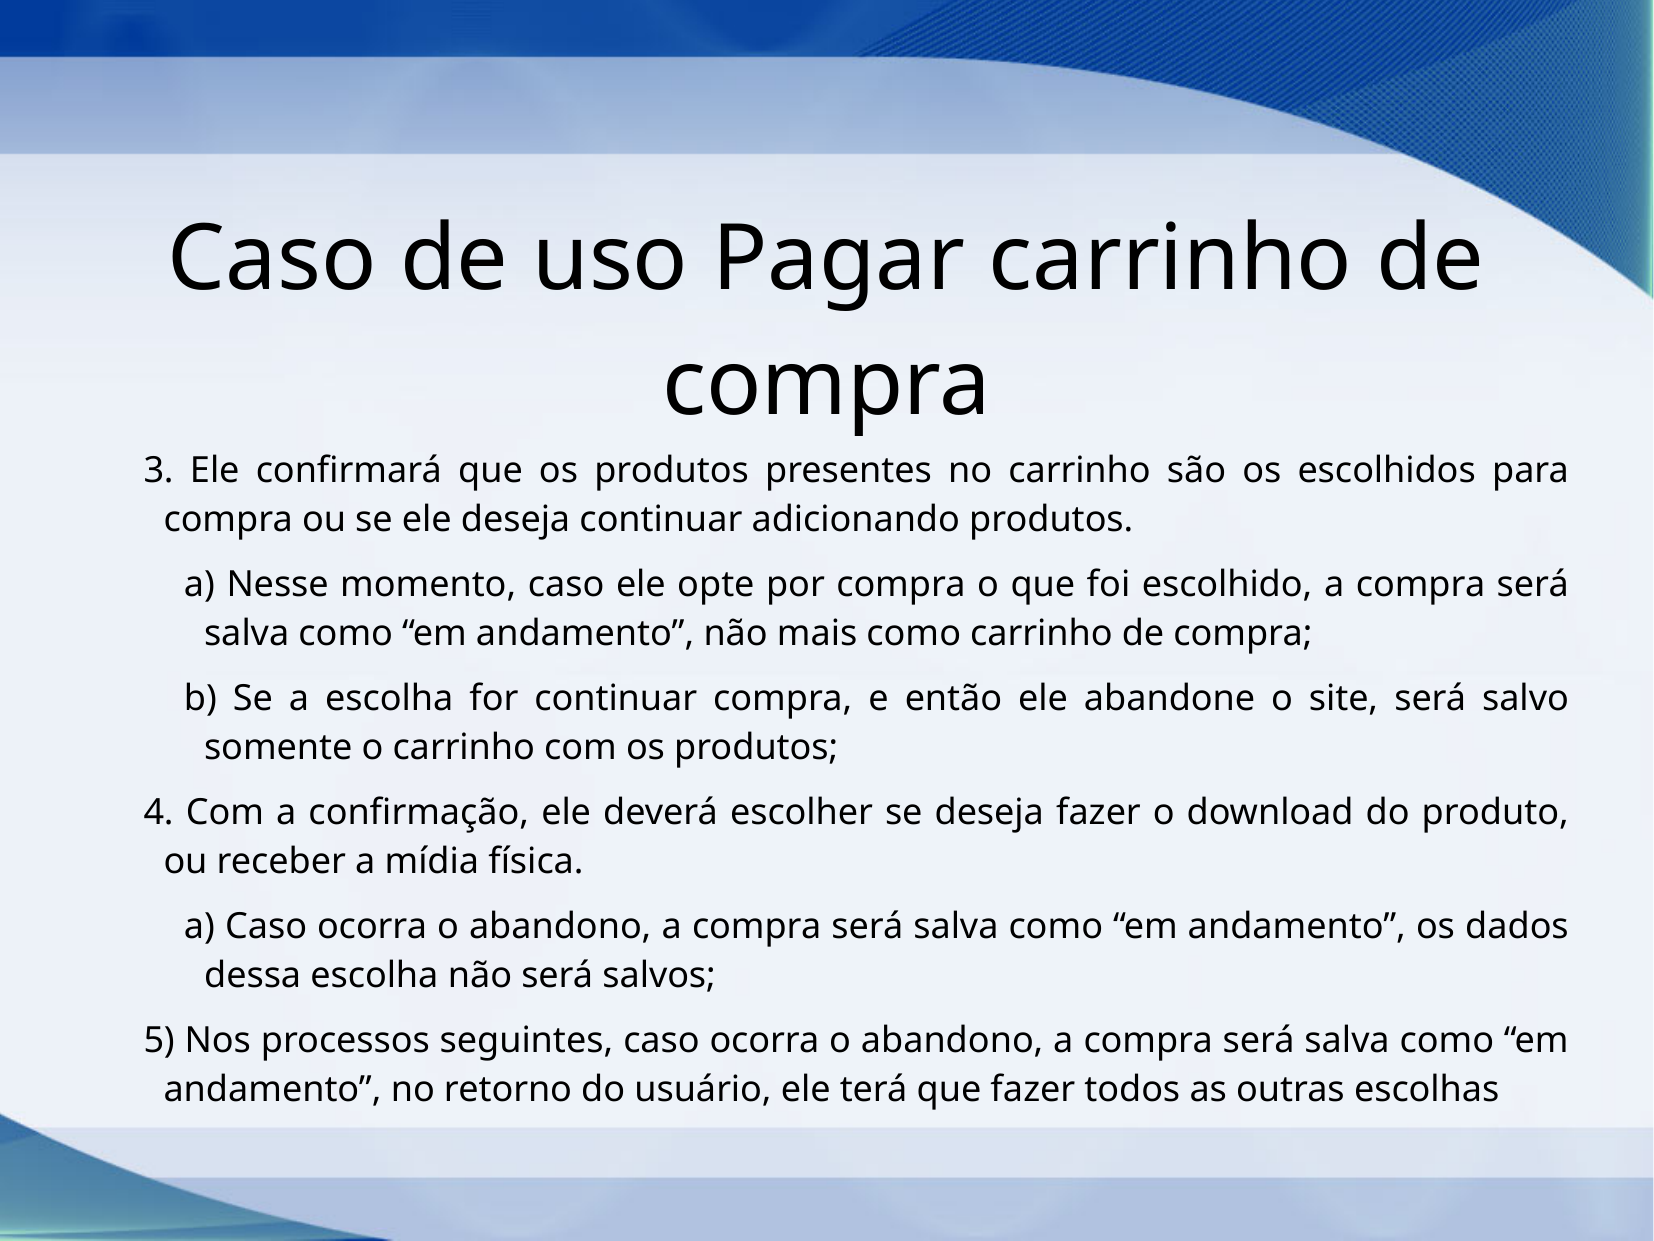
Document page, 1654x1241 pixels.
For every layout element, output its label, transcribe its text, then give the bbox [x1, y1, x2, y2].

picture [0, 0, 1654, 1241]
title Caso de uso Pagar carrinho de compra [82, 211, 1571, 421]
list 3. Ele confirmará que os produtos presentes no carrinho são os escolhidos para compra ou se ele deseja continuar adicionando produtos. a) Nesse momento, caso ele opte por compra o que foi escolhido, a compra será salva como “em andamento”, não mais como carrinho de compra; b) Se a escolha for continuar compra, e então ele abandone o site, será salvo somente o carrinho com os produtos; 4. Com a confirmação, ele deverá escolher se deseja fazer o download do produto, ou receber a mídia física. a) Caso ocorra o abandono, a compra será salva como “em andamento”, os dados dessa escolha não será salvos; 5) Nos processos seguintes, caso ocorra o abandono, a compra será salva como “em andamento”, no retorno do usuário, ele terá que fazer todos as outras escolhas [82, 443, 1571, 1163]
